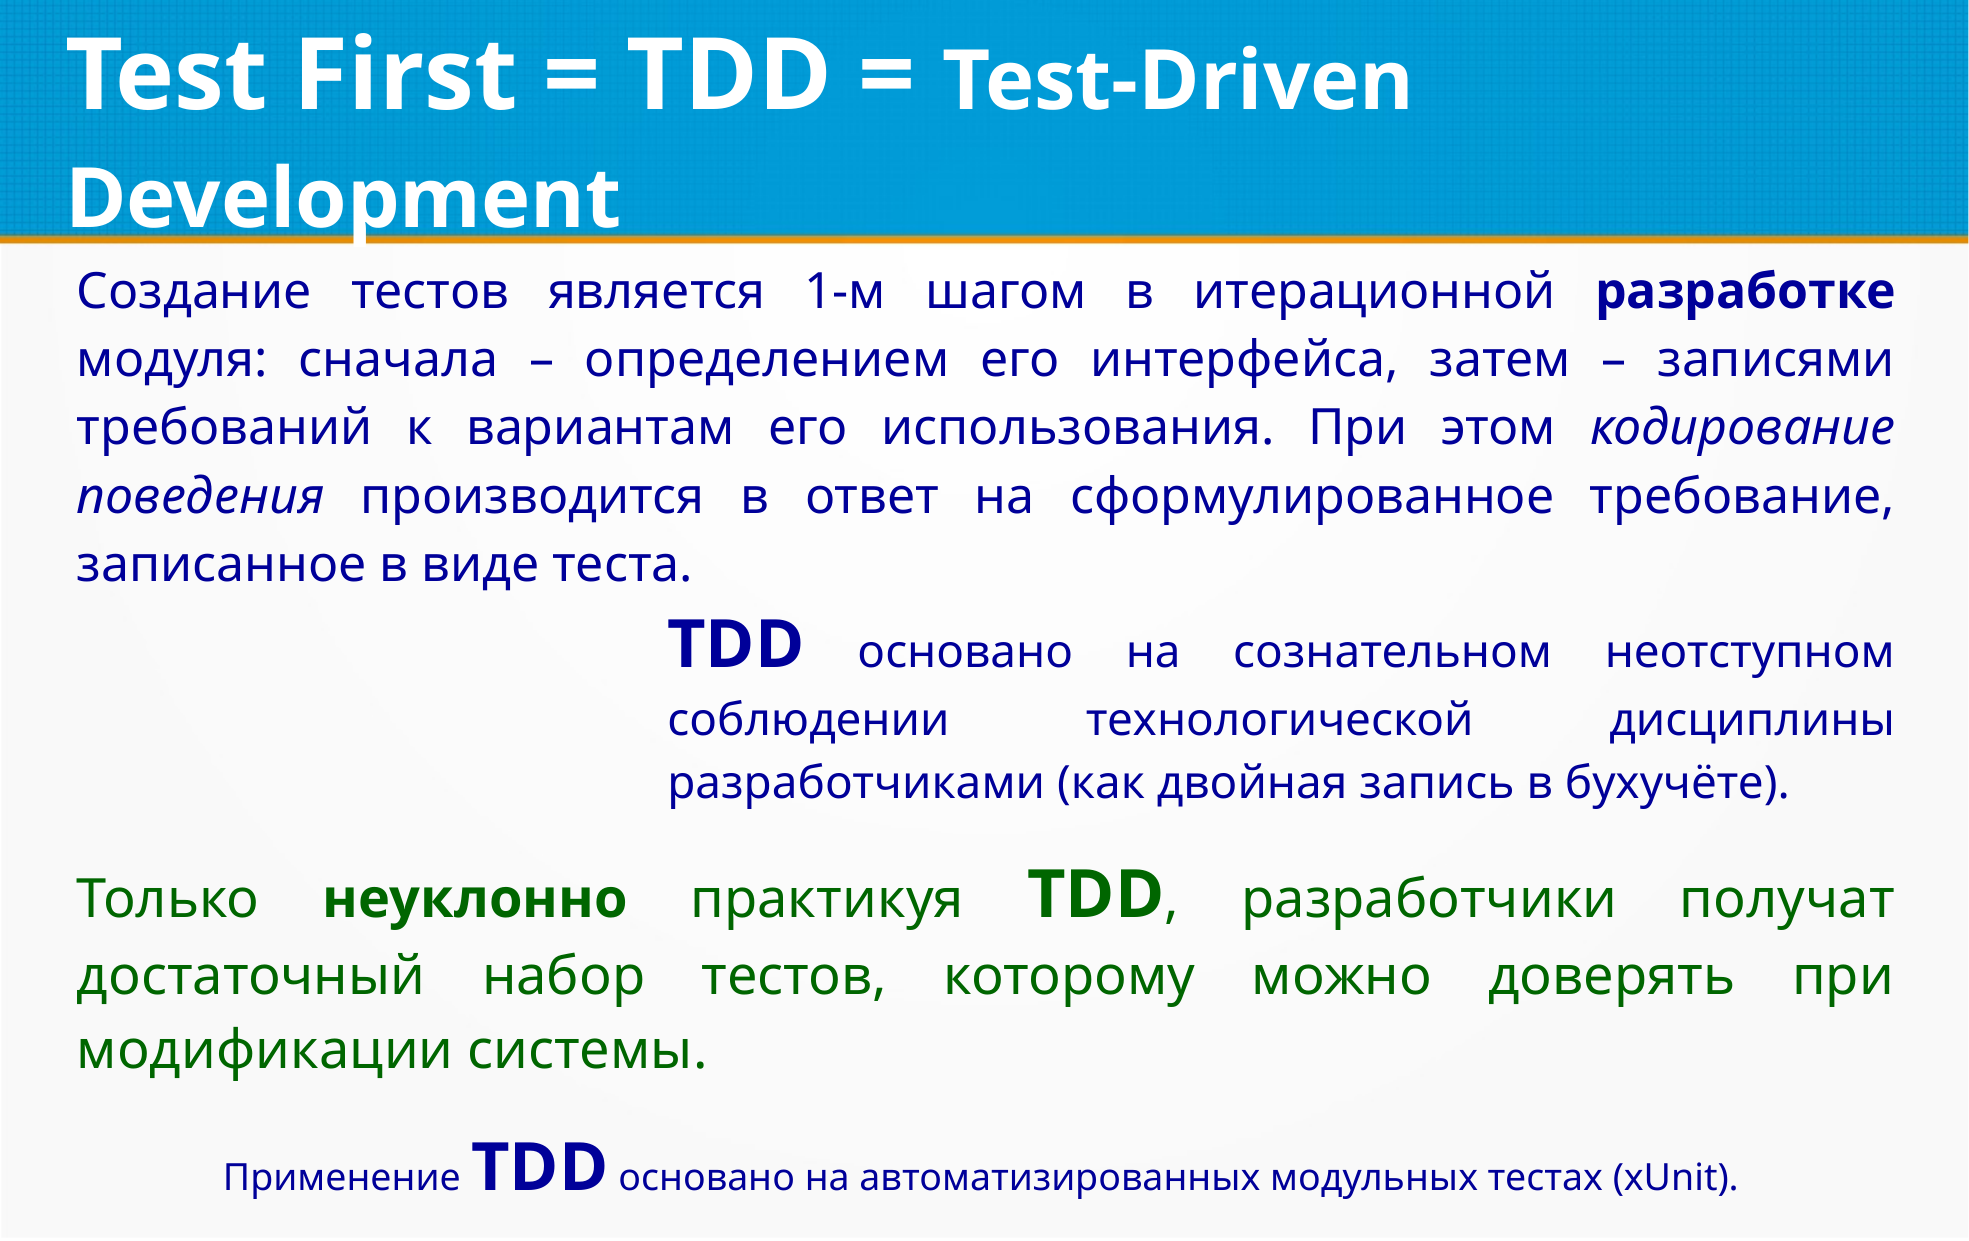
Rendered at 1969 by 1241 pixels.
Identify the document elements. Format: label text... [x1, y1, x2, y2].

text_box Test First = TDD = Test-Driven Development [59, 55, 1902, 200]
text_box Создание тестов является 1-м шагом в итерационной разработке модуля: сначала – определением его интерфейса, затем – записями требований к вариантам его использования. При этом кодирование поведения производится в ответ на сформулированное требование, записанное в виде теста. TDD основано на сознательном неотступном соблюдении технологической дисциплины разработчиками (как двойная запись в бухучёте). Только неуклонно практикуя TDD, разработчики получат достаточный набор тестов, которому можно доверять при модификации системы. Применение TDD основано на автоматизированных модульных тестах (xUnit). [70, 242, 1902, 1223]
picture [0, 233, 1969, 1241]
